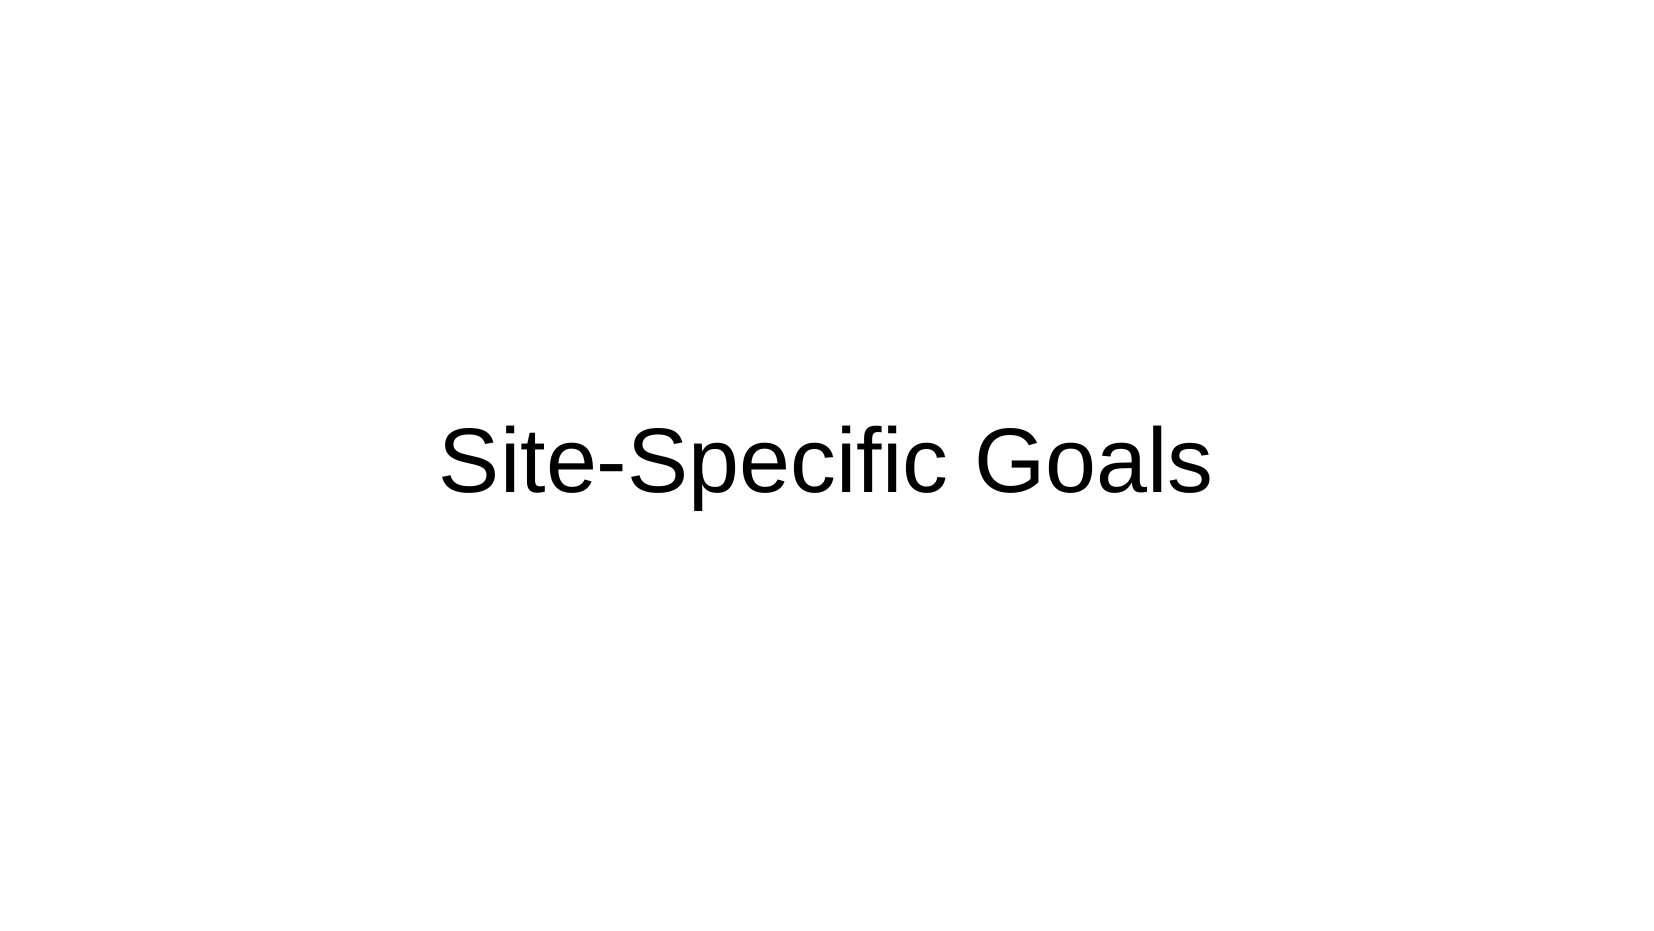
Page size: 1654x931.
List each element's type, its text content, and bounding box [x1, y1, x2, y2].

title Site-Specific Goals [82, 37, 1571, 886]
